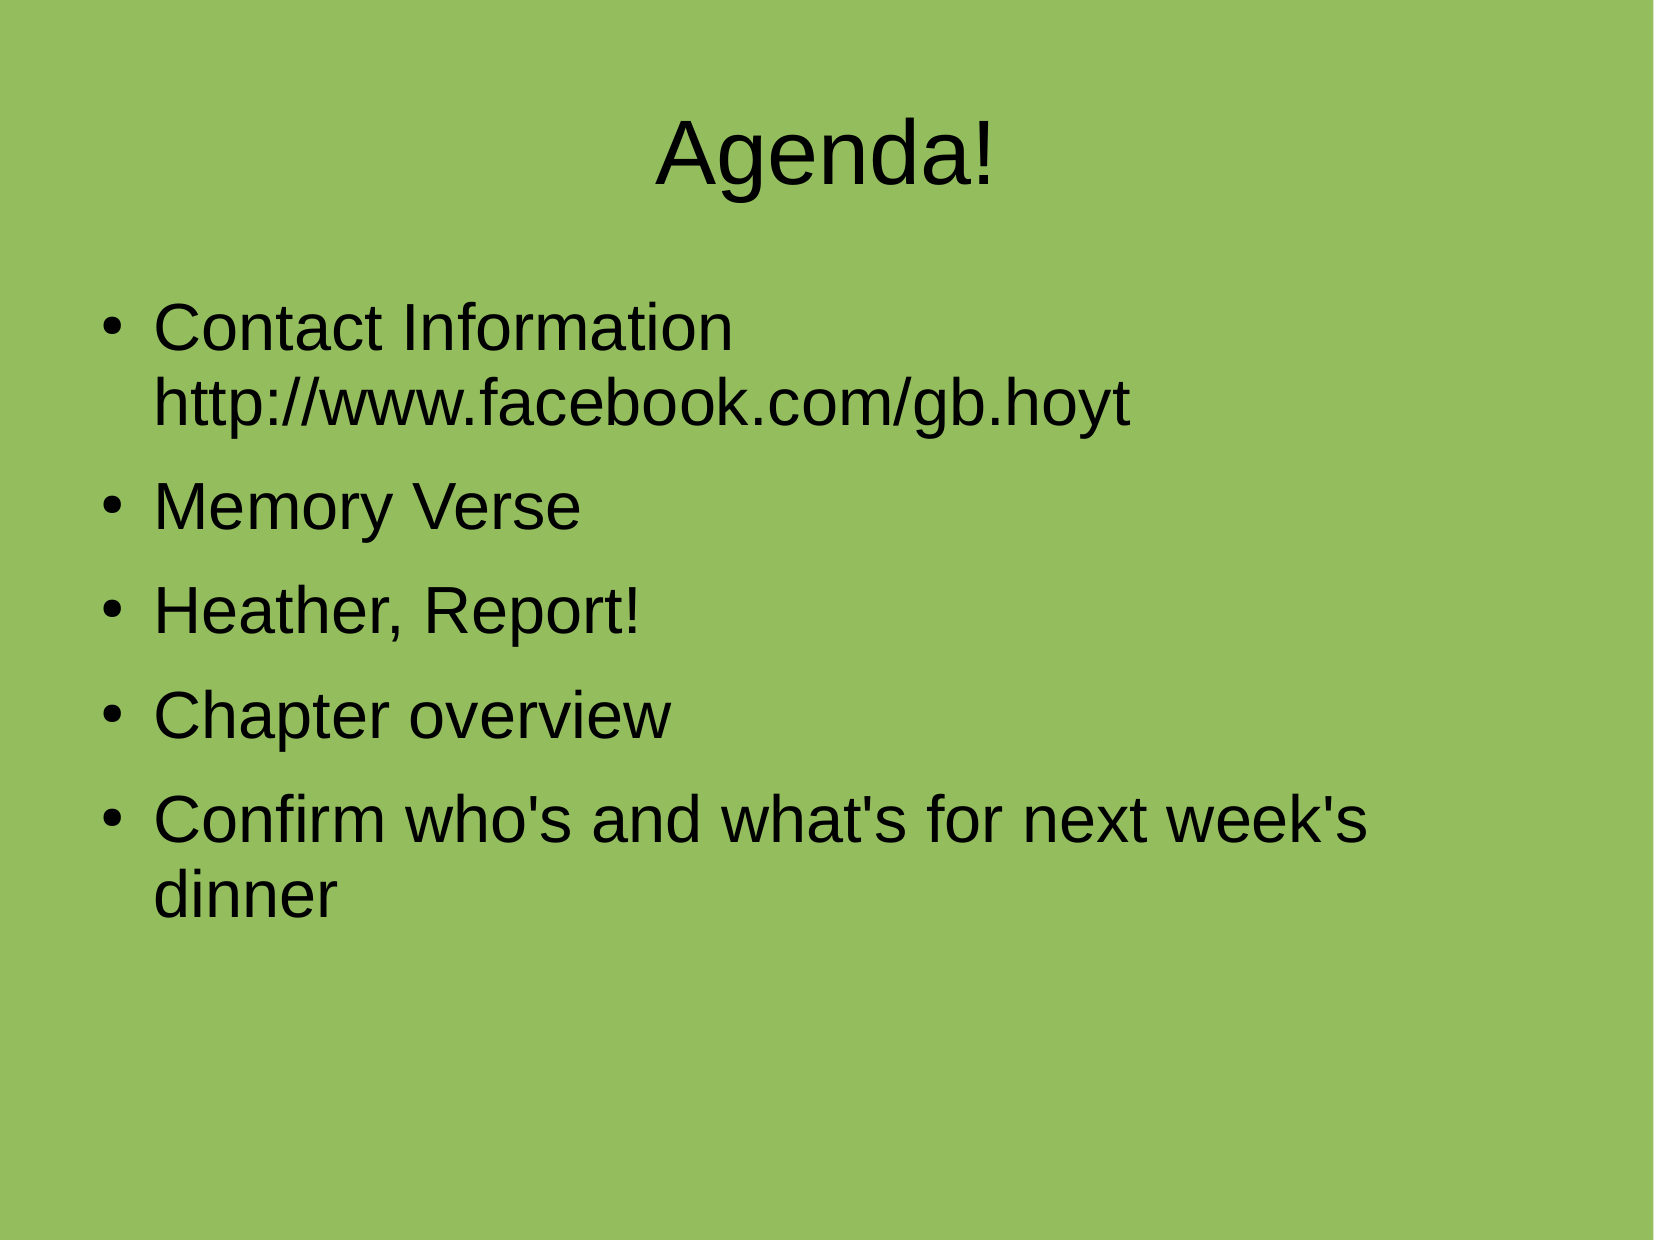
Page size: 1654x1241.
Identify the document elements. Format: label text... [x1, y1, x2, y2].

title Agenda! [82, 49, 1571, 257]
list Contact Information http://www.facebook.com/gb.hoyt Memory Verse Heather, Report! Chapter overview Confirm who's and what's for next week's dinner [82, 290, 1571, 1109]
